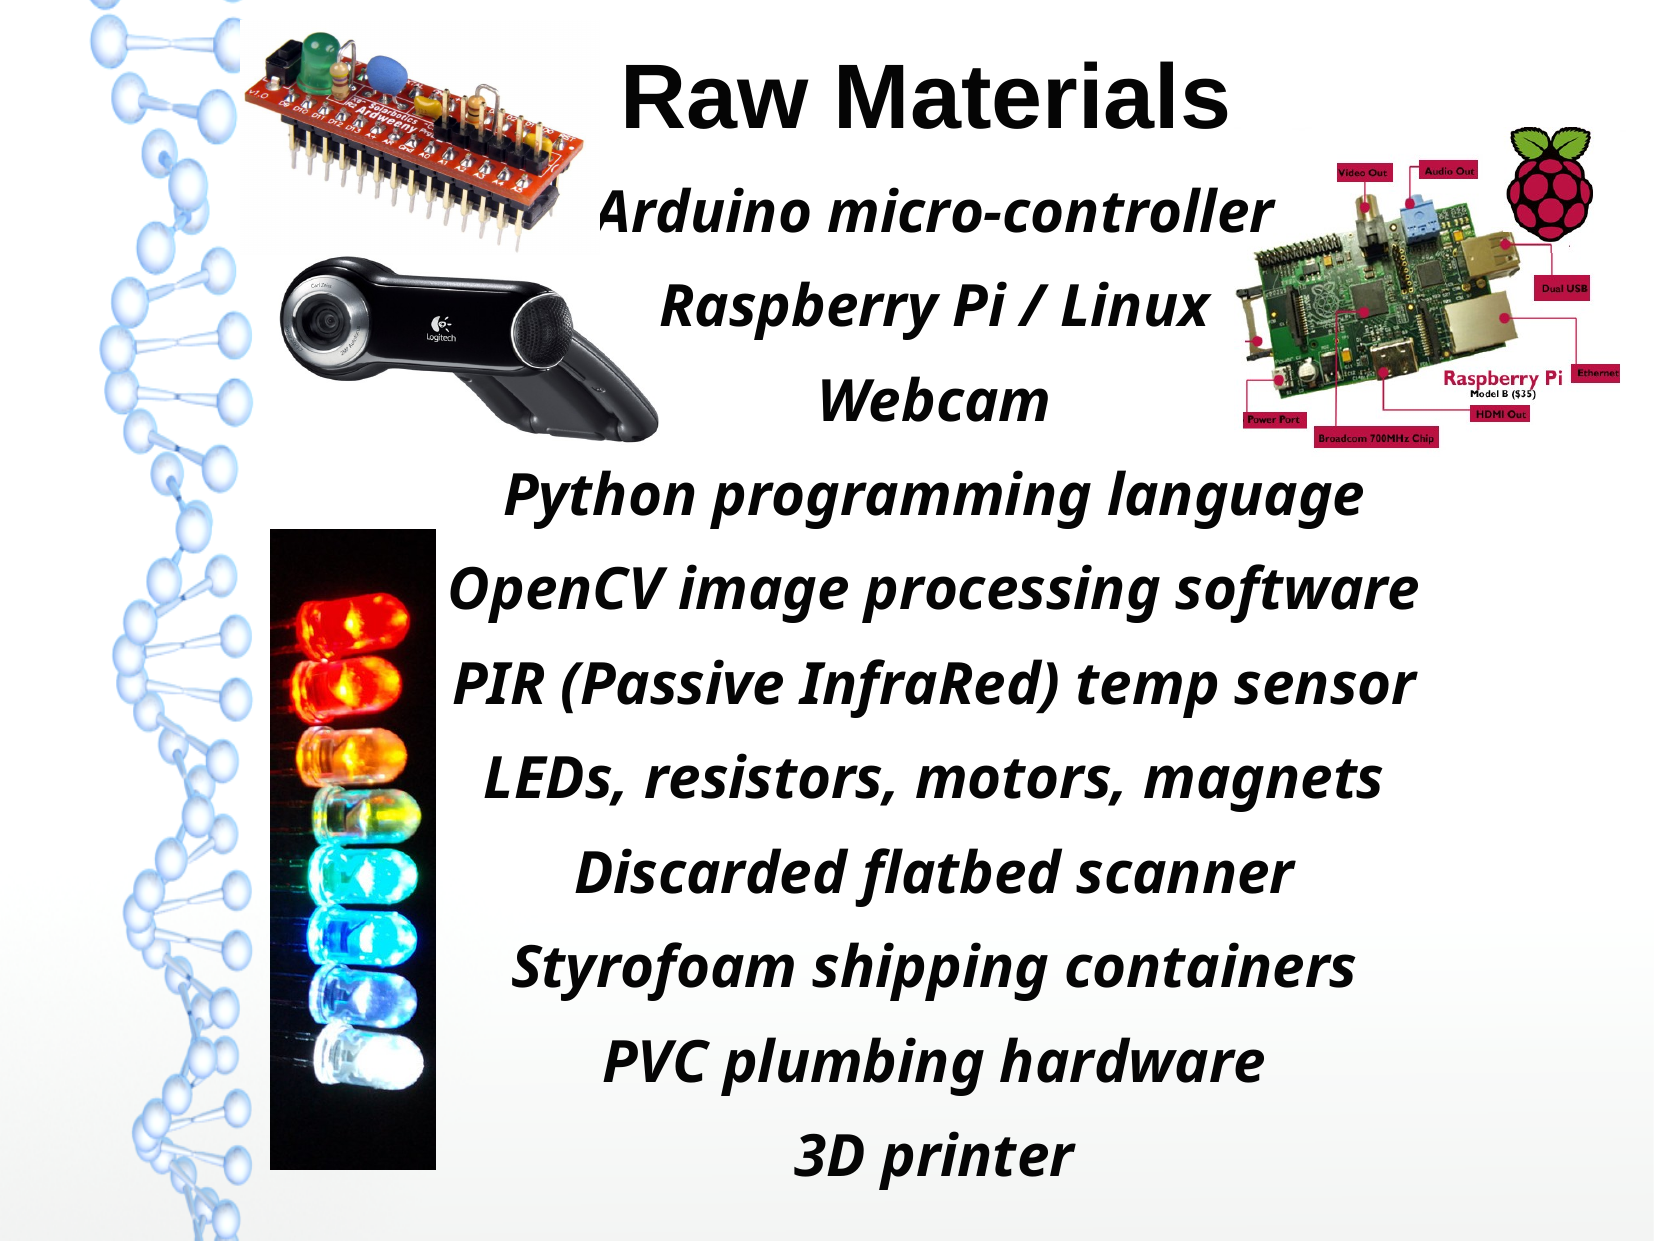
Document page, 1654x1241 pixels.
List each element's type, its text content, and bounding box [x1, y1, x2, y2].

picture [0, 0, 1654, 1241]
text_box Raw Materials [600, 29, 1591, 165]
text_box Arduino micro-controller Raspberry Pi / Linux Webcam Python programming language OpenCV image processing software PIR (Passive InfraRed) temp sensor LEDs, resistors, motors, magnets Discarded flatbed scanner Styrofoam shipping containers PVC plumbing hardware 3D printer [257, 177, 1612, 1193]
